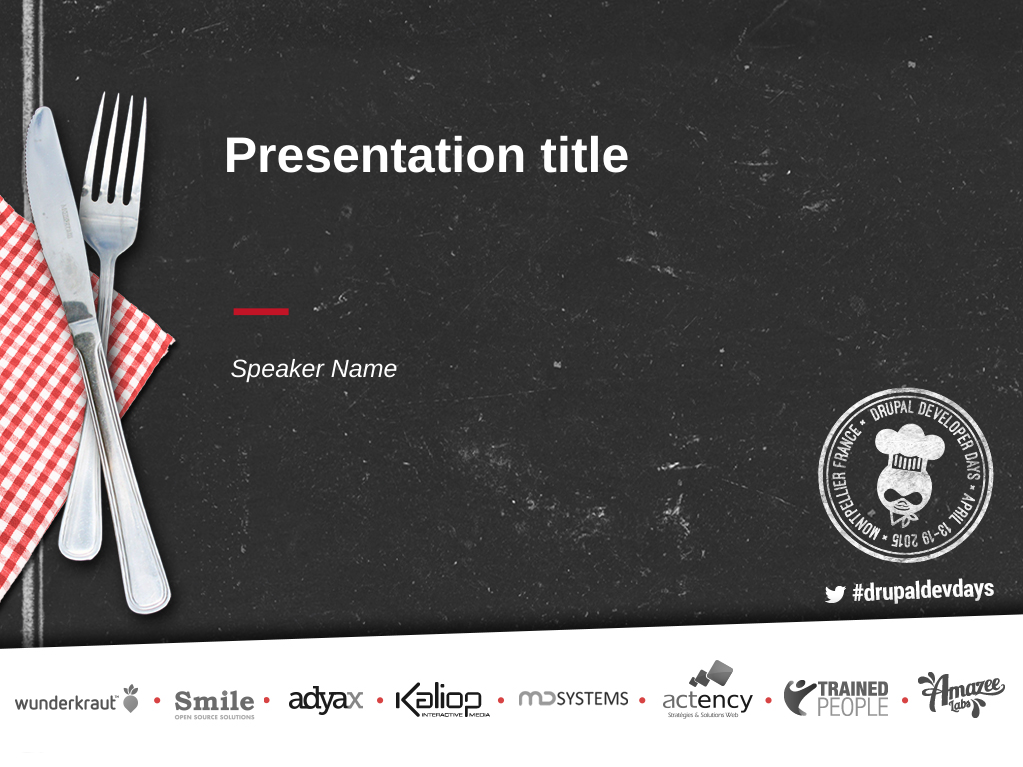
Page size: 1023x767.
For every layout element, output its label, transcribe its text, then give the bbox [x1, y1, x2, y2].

text_box Speaker Name [225, 346, 466, 388]
picture [0, 0, 1023, 767]
text_box [233, 308, 289, 316]
text_box Presentation title [218, 117, 934, 189]
